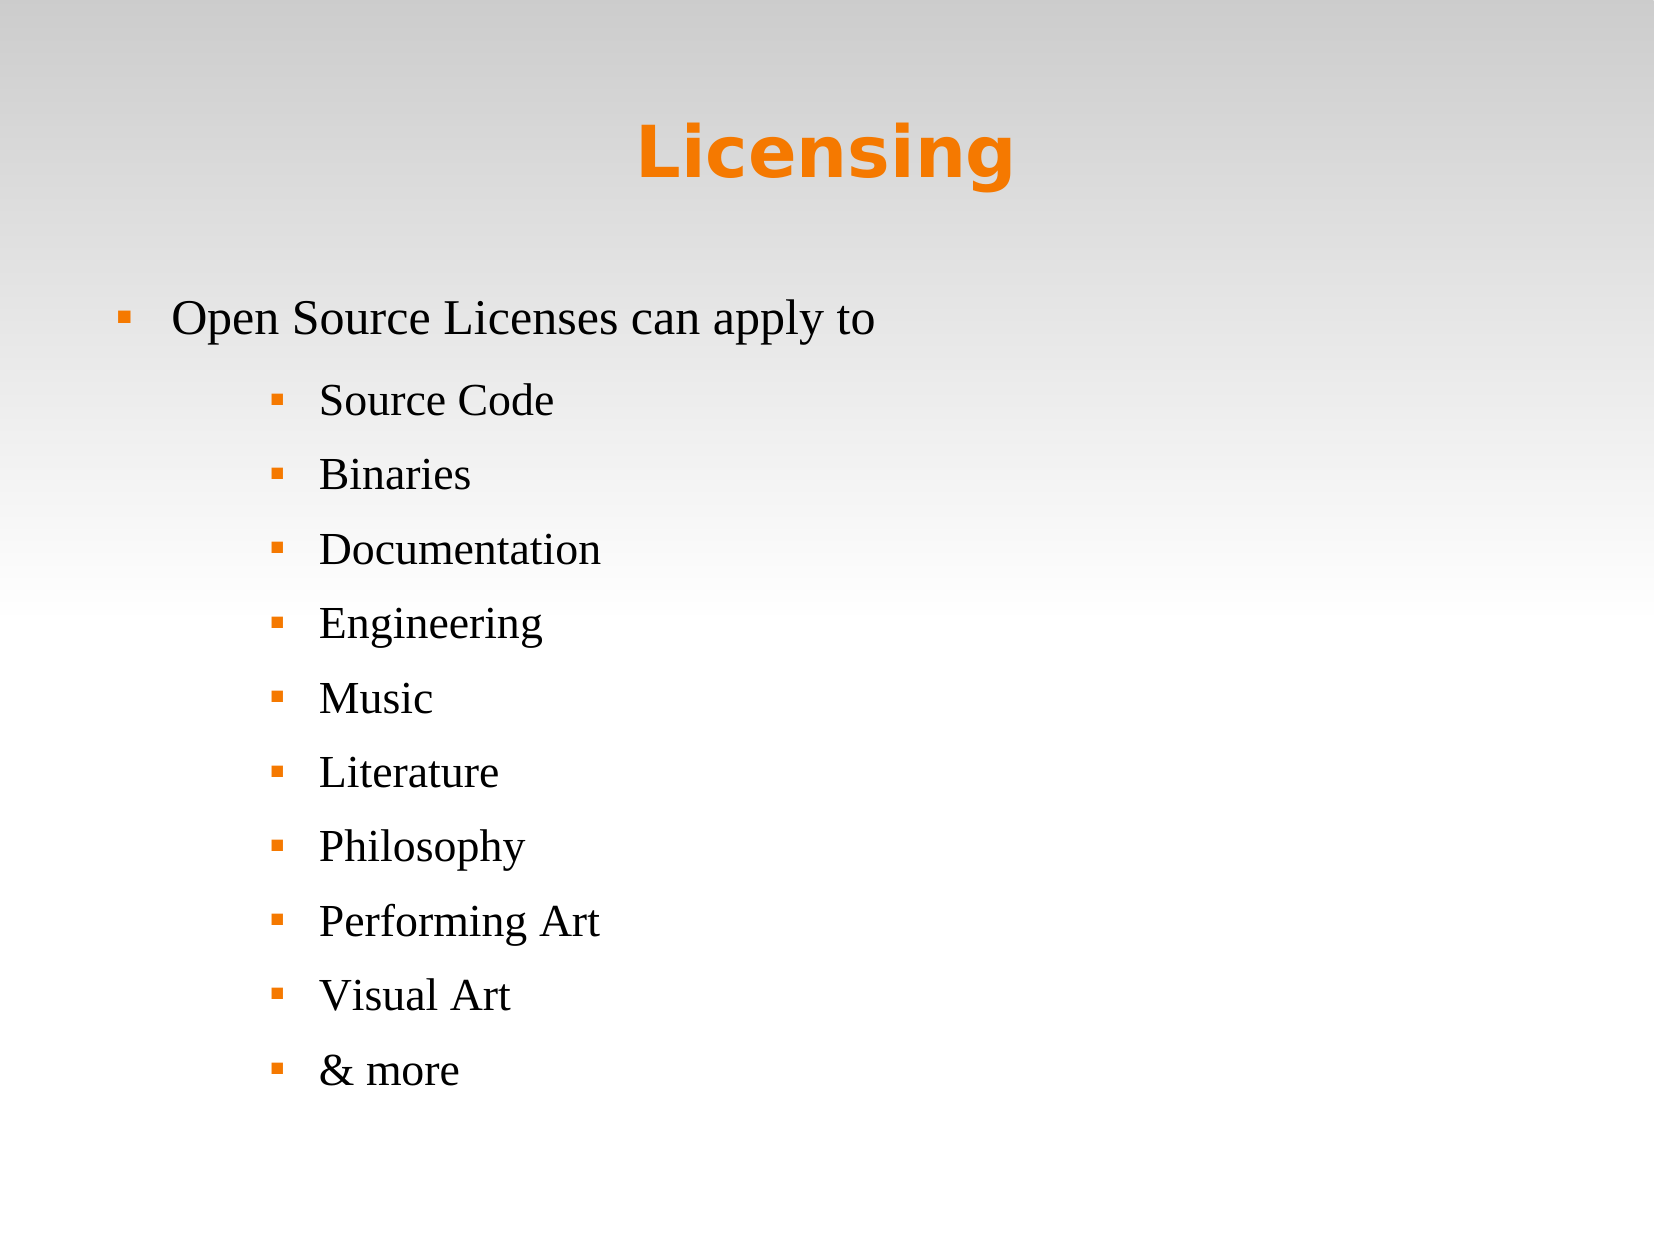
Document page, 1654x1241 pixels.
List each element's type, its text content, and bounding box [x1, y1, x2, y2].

list Open Source Licenses can apply to Source Code Binaries Documentation Engineering Music Literature Philosophy Performing Art Visual Art & more [82, 290, 1571, 1148]
title Licensing [82, 49, 1571, 257]
